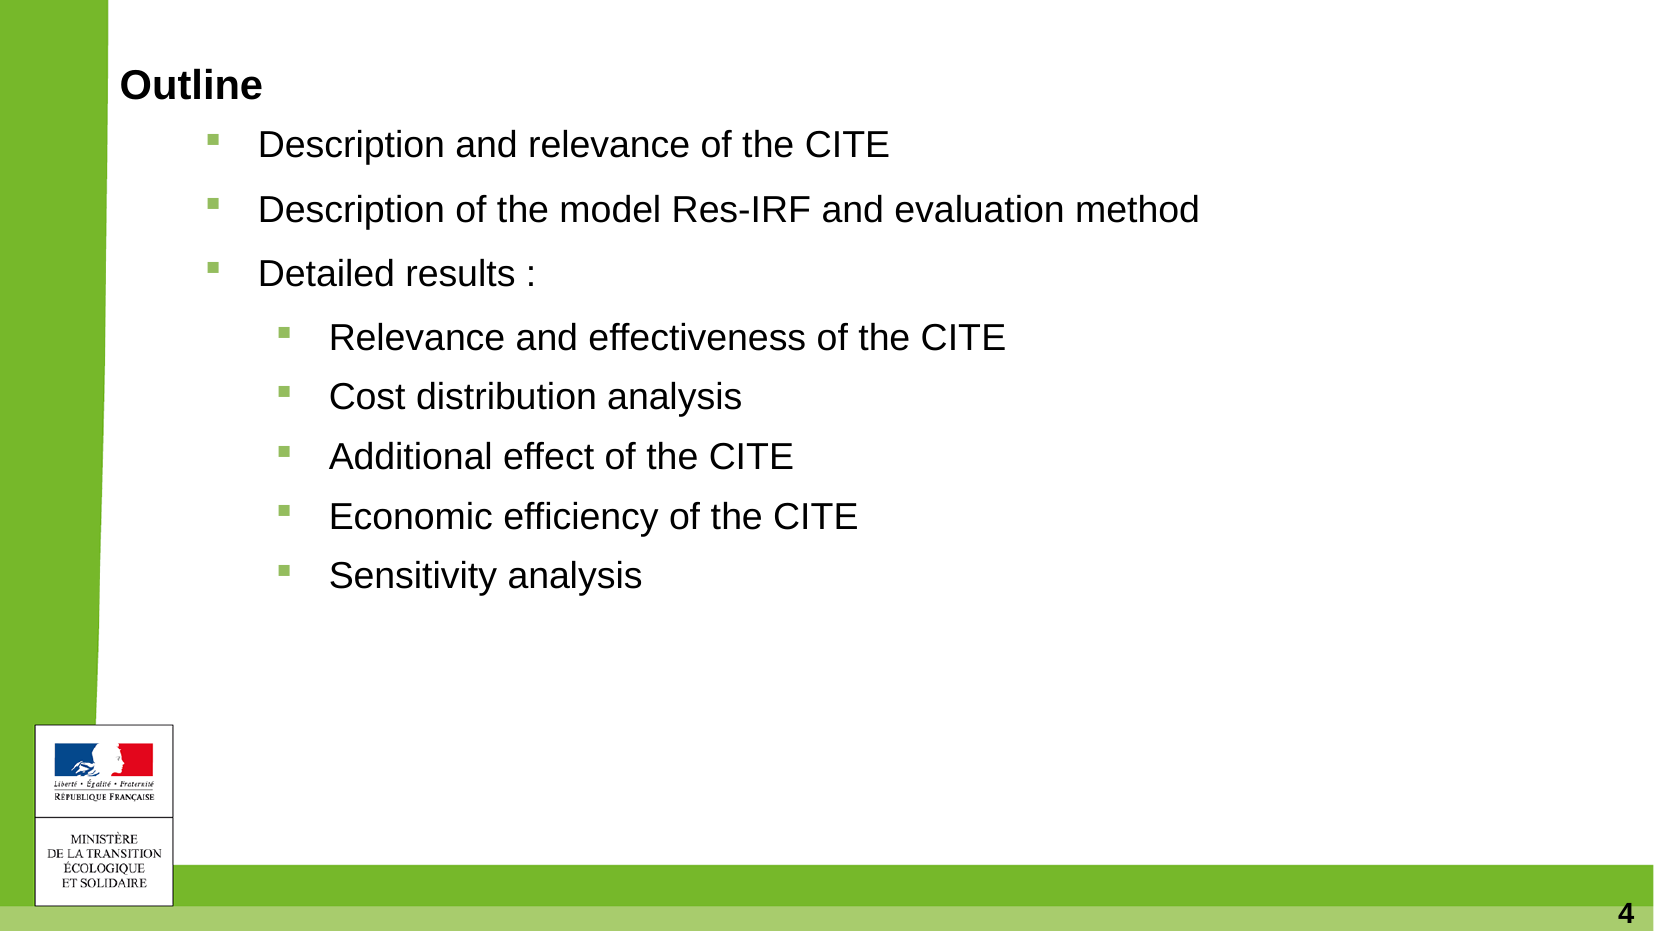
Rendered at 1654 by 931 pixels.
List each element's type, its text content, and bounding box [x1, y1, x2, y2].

title Outline [119, 25, 1608, 145]
list Description and relevance of the CITE Description of the model Res-IRF and evaluation method Detailed results : Relevance and effectiveness of the CITE Cost distribution analysis Additional effect of the CITE Economic efficiency of the CITE Sensitivity analysis [186, 123, 1517, 837]
picture [0, 0, 1654, 931]
